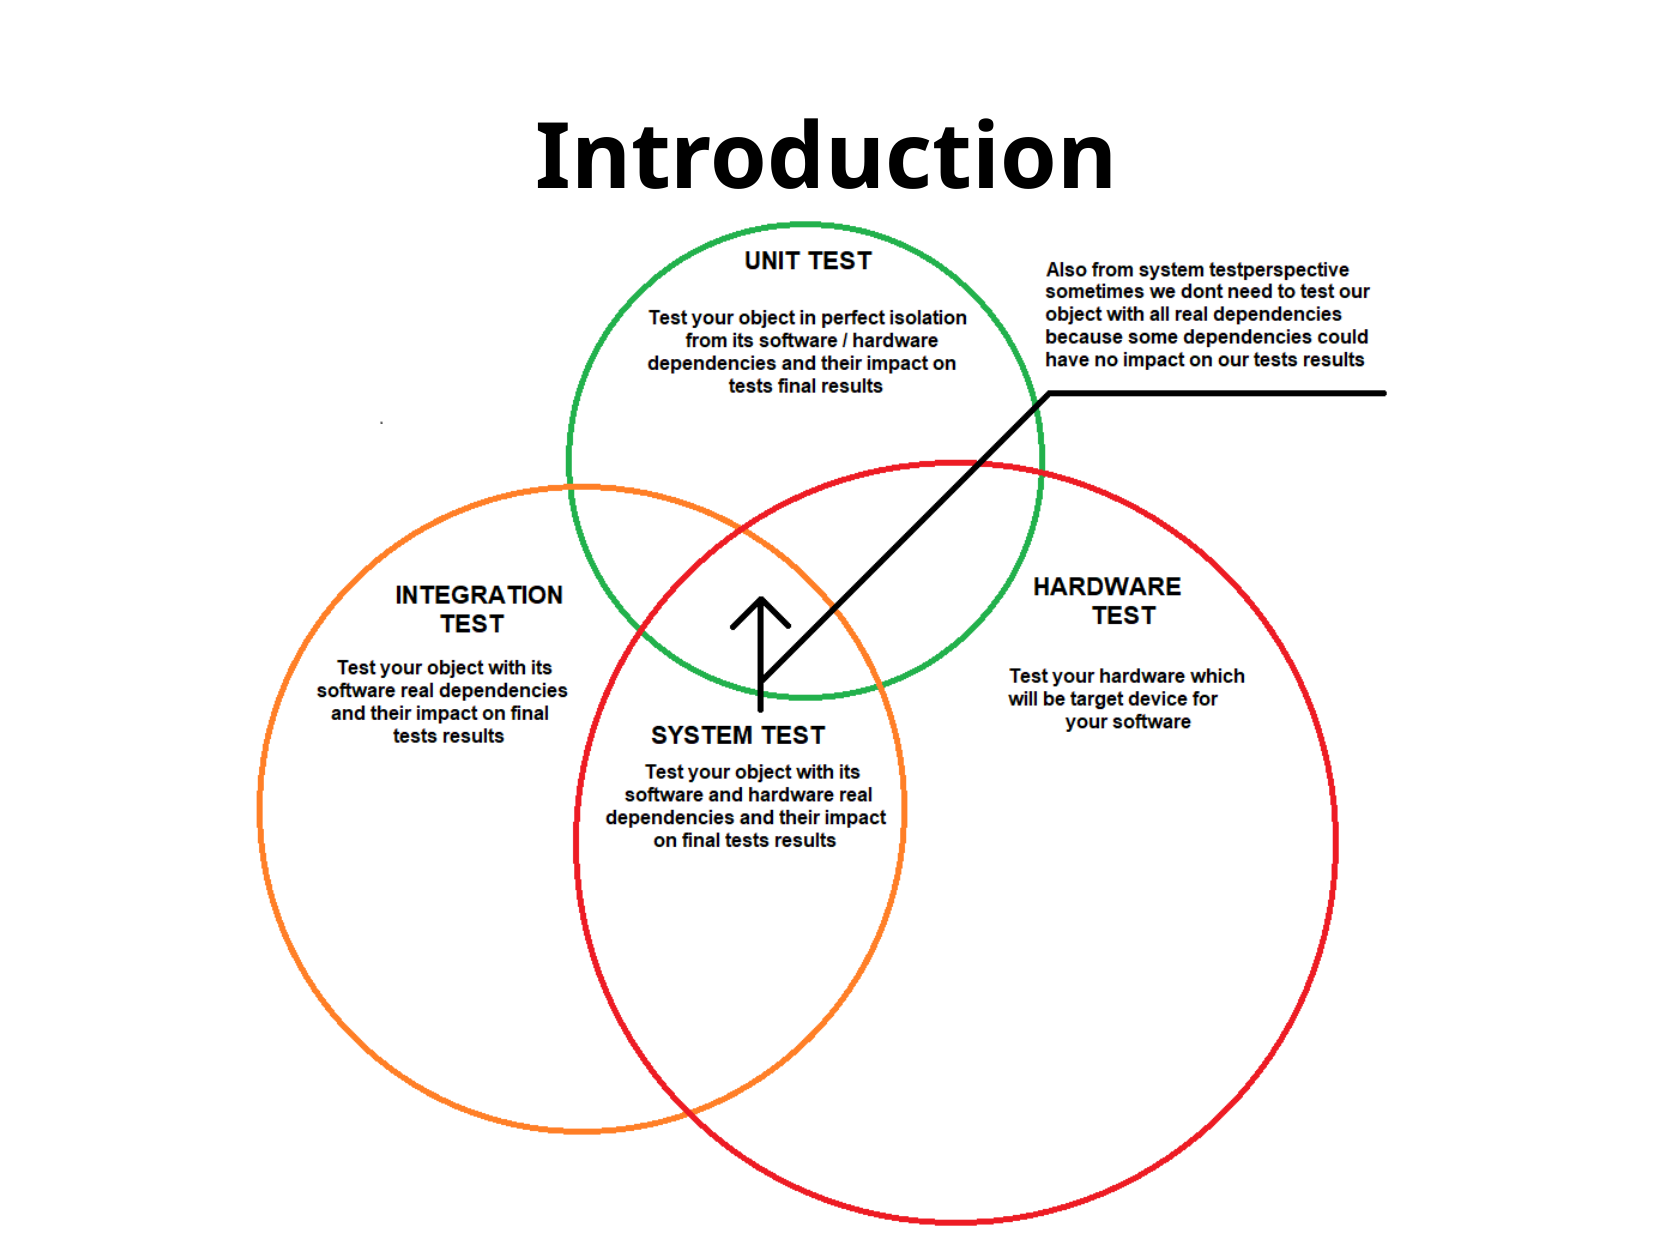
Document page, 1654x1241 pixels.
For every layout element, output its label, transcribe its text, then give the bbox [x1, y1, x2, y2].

title Introduction [82, 49, 1571, 257]
picture [228, 201, 1388, 1241]
